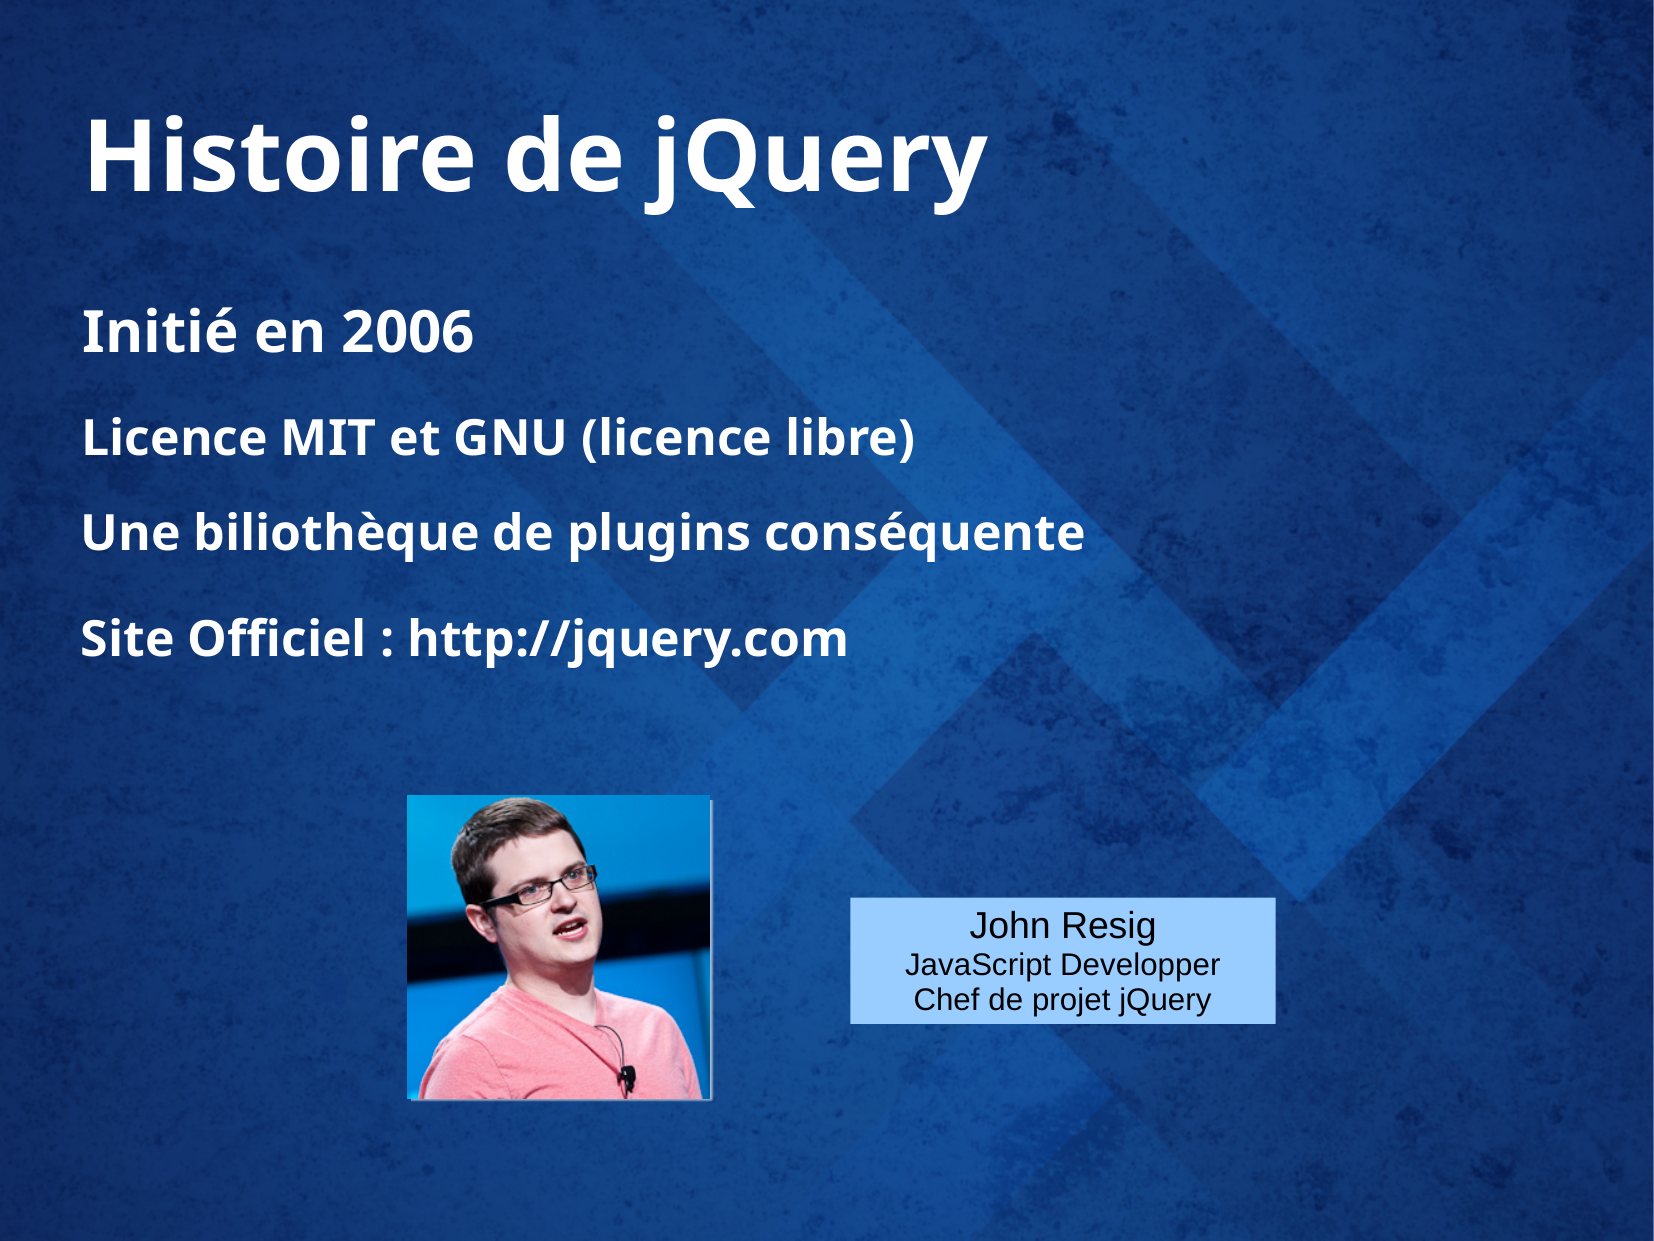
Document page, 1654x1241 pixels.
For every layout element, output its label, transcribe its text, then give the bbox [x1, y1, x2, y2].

title Histoire de jQuery [82, 11, 1571, 295]
text_box Une biliothèque de plugins conséquente [80, 496, 1536, 568]
text_box Licence MIT et GNU (licence libre) [81, 402, 1537, 473]
subtitle Initié en 2006 [82, 290, 1538, 373]
text_box John Resig JavaScript Developper Chef de projet jQuery [850, 897, 1276, 1024]
picture [0, 0, 1654, 1241]
text_box Site Officiel : http://jquery.com [80, 603, 1536, 674]
